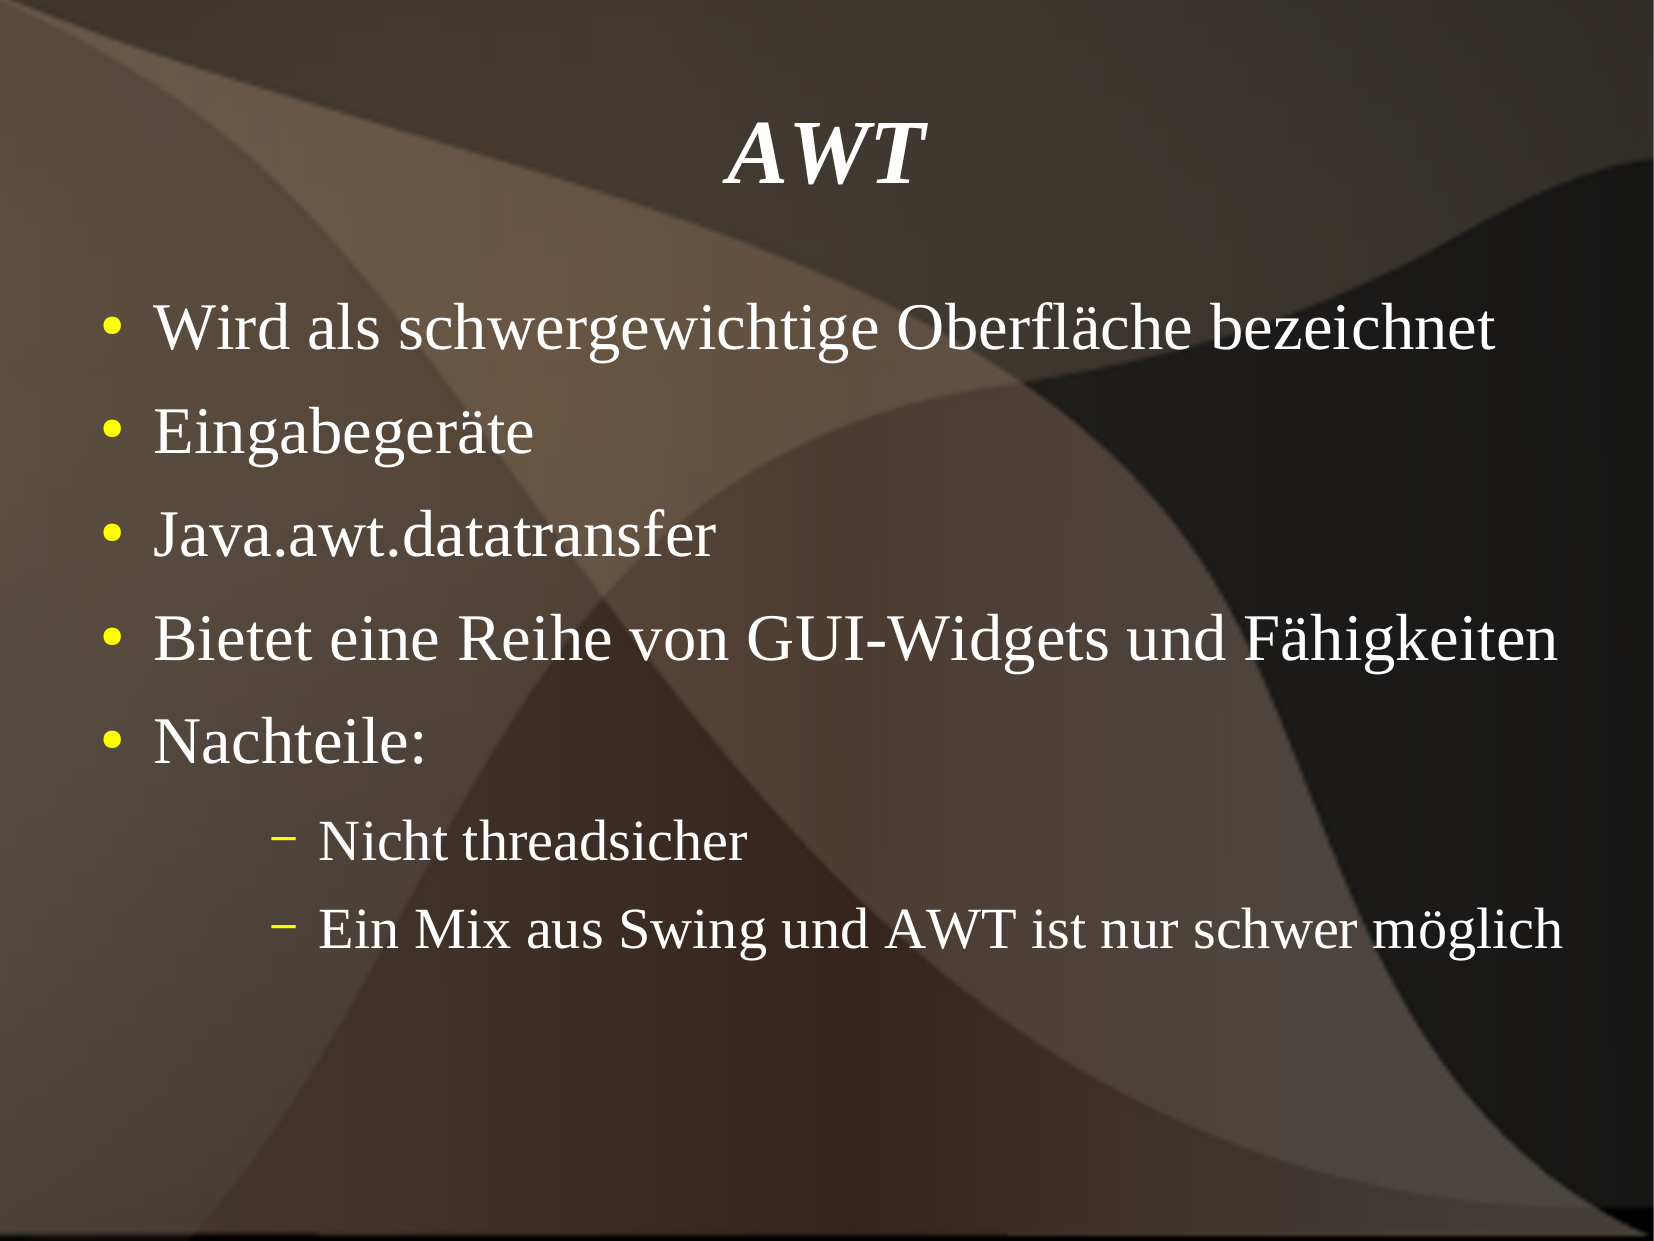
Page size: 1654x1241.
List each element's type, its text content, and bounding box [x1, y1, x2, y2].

picture [0, 0, 1654, 1241]
title AWT [82, 49, 1571, 257]
list Wird als schwergewichtige Oberfläche bezeichnet Eingabegeräte Java.awt.datatransfer Bietet eine Reihe von GUI-Widgets und Fähigkeiten Nachteile: Nicht threadsicher Ein Mix aus Swing und AWT ist nur schwer möglich [82, 290, 1571, 1010]
